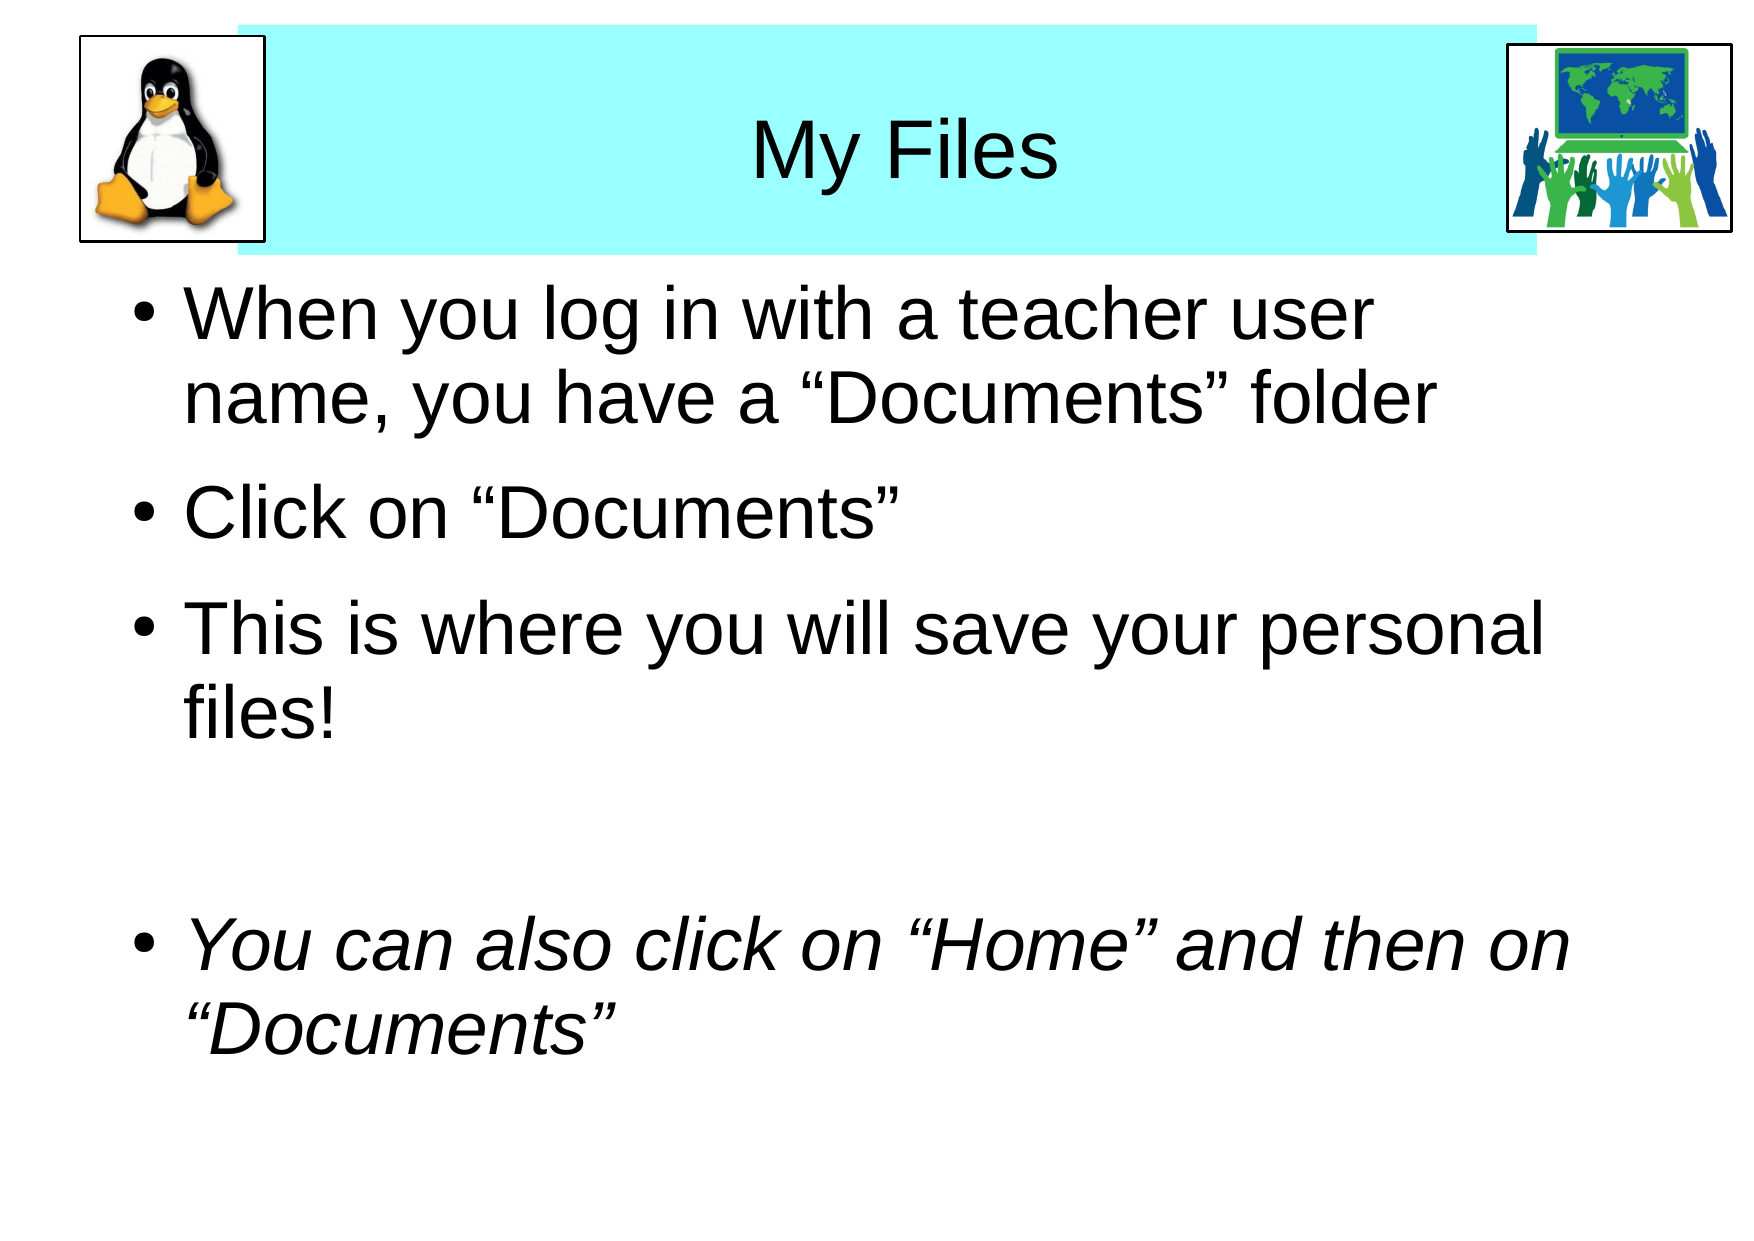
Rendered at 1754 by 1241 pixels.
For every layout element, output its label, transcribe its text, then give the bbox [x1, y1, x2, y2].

title My Files [294, 47, 1516, 252]
picture [81, 37, 263, 240]
list When you log in with a teacher user name, you have a “Documents” folder Click on “Documents” This is where you will save your personal files! You can also click on “Home” and then on “Documents” [113, 271, 1599, 1111]
picture [1509, 46, 1730, 230]
